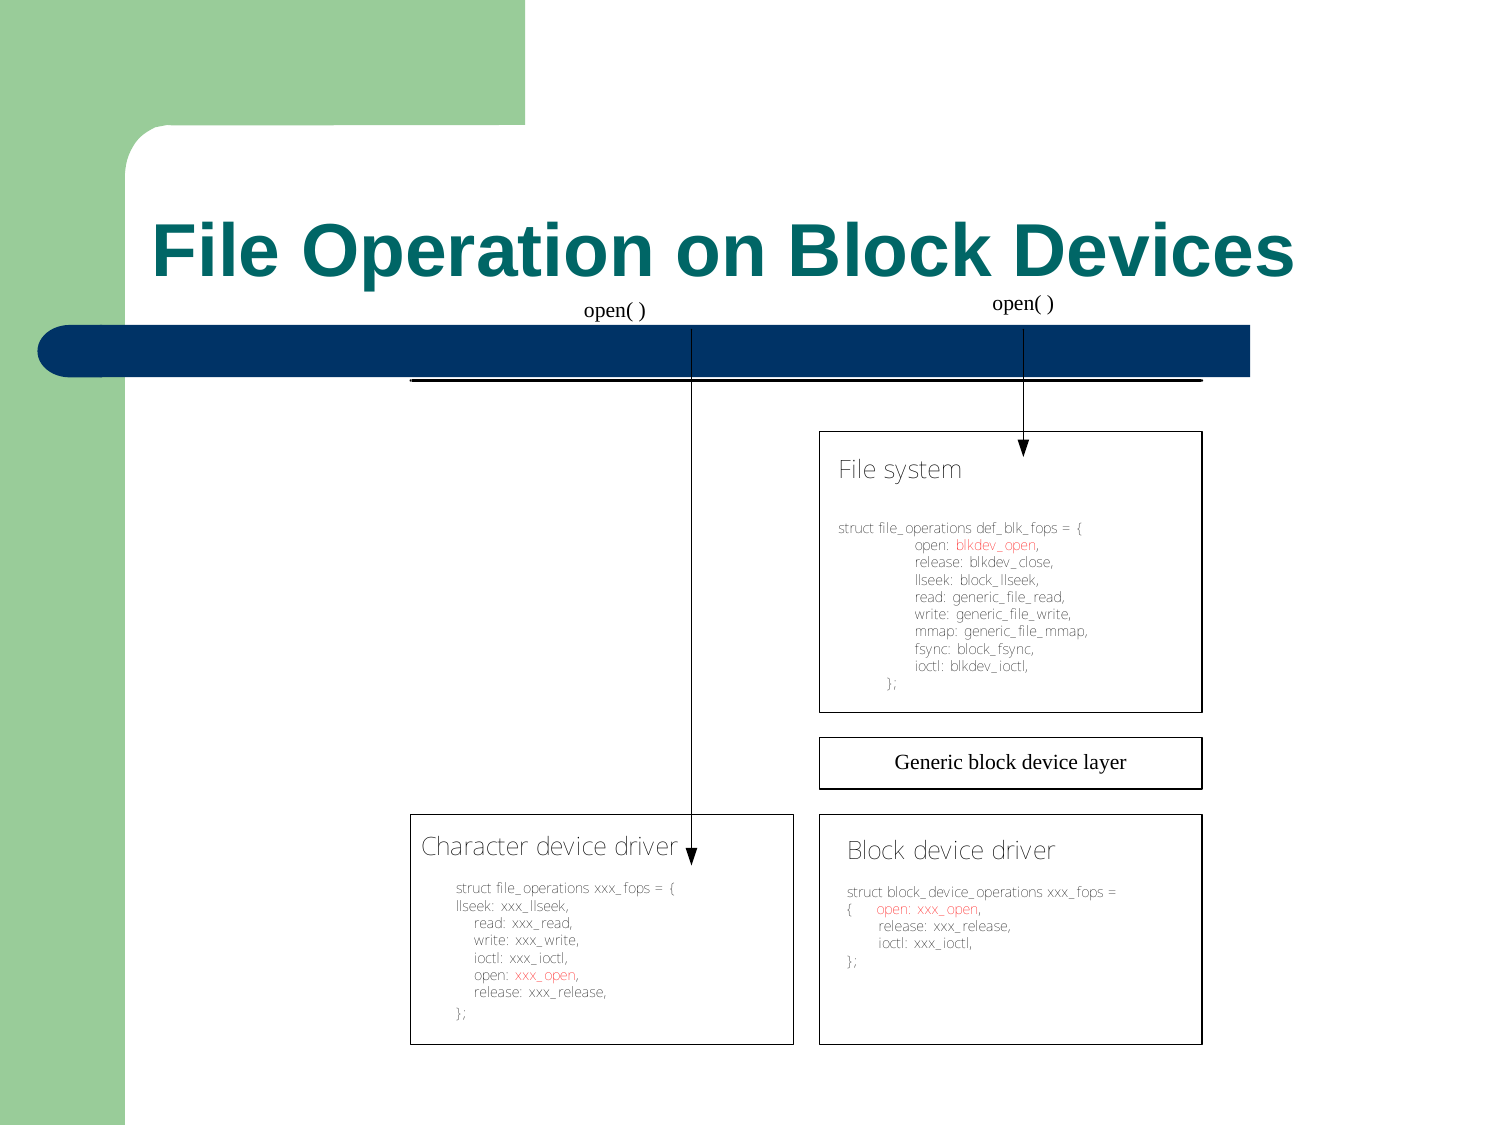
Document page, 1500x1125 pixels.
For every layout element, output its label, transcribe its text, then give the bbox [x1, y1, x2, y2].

chart [407, 285, 1206, 1047]
title File Operation on Block Devices [136, 136, 1414, 301]
